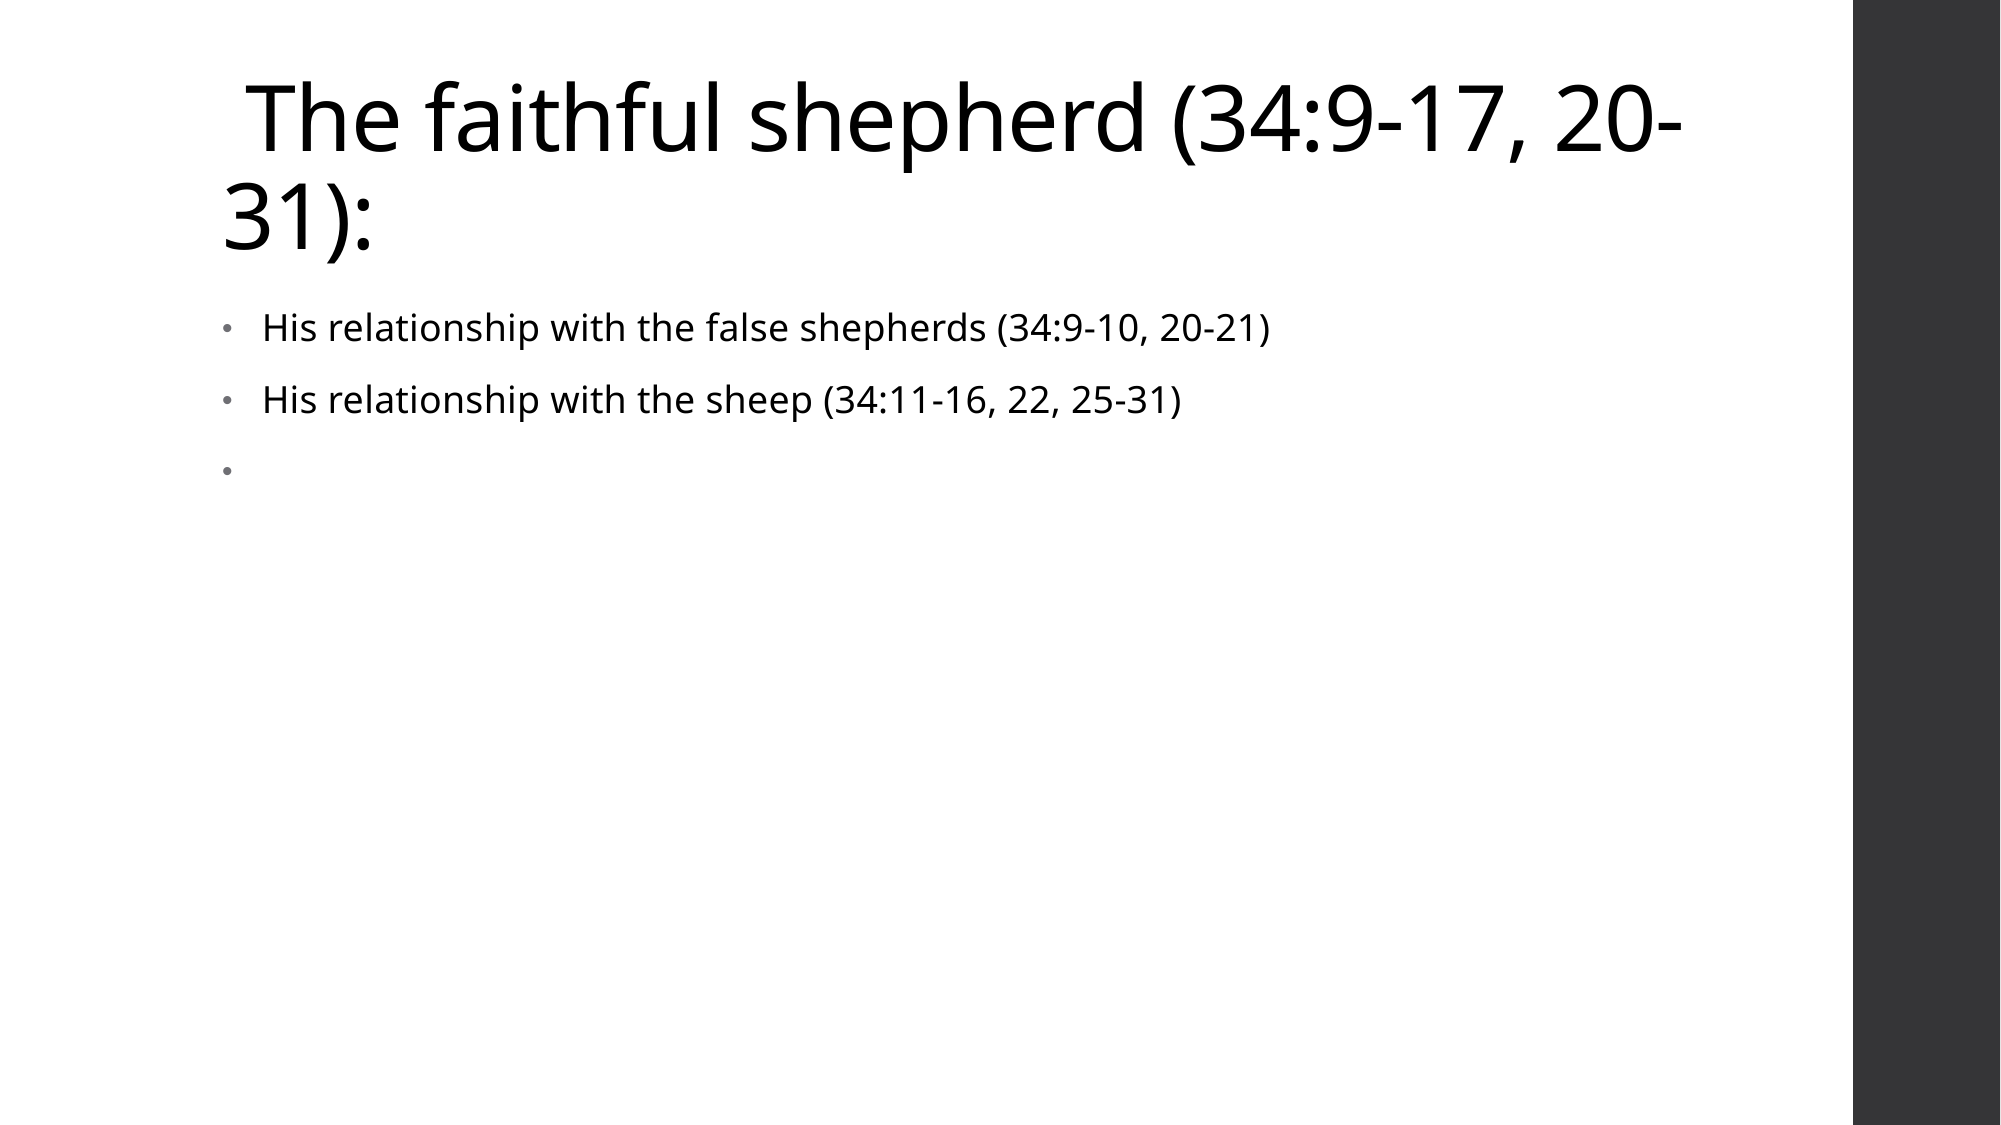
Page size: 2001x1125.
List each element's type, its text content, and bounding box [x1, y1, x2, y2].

title The faithful shepherd (34:9-17, 20-31): [206, 60, 1797, 278]
list His relationship with the false shepherds (34:9-10, 20-21) His relationship with the sheep (34:11-16, 22, 25-31) [206, 299, 1617, 1014]
